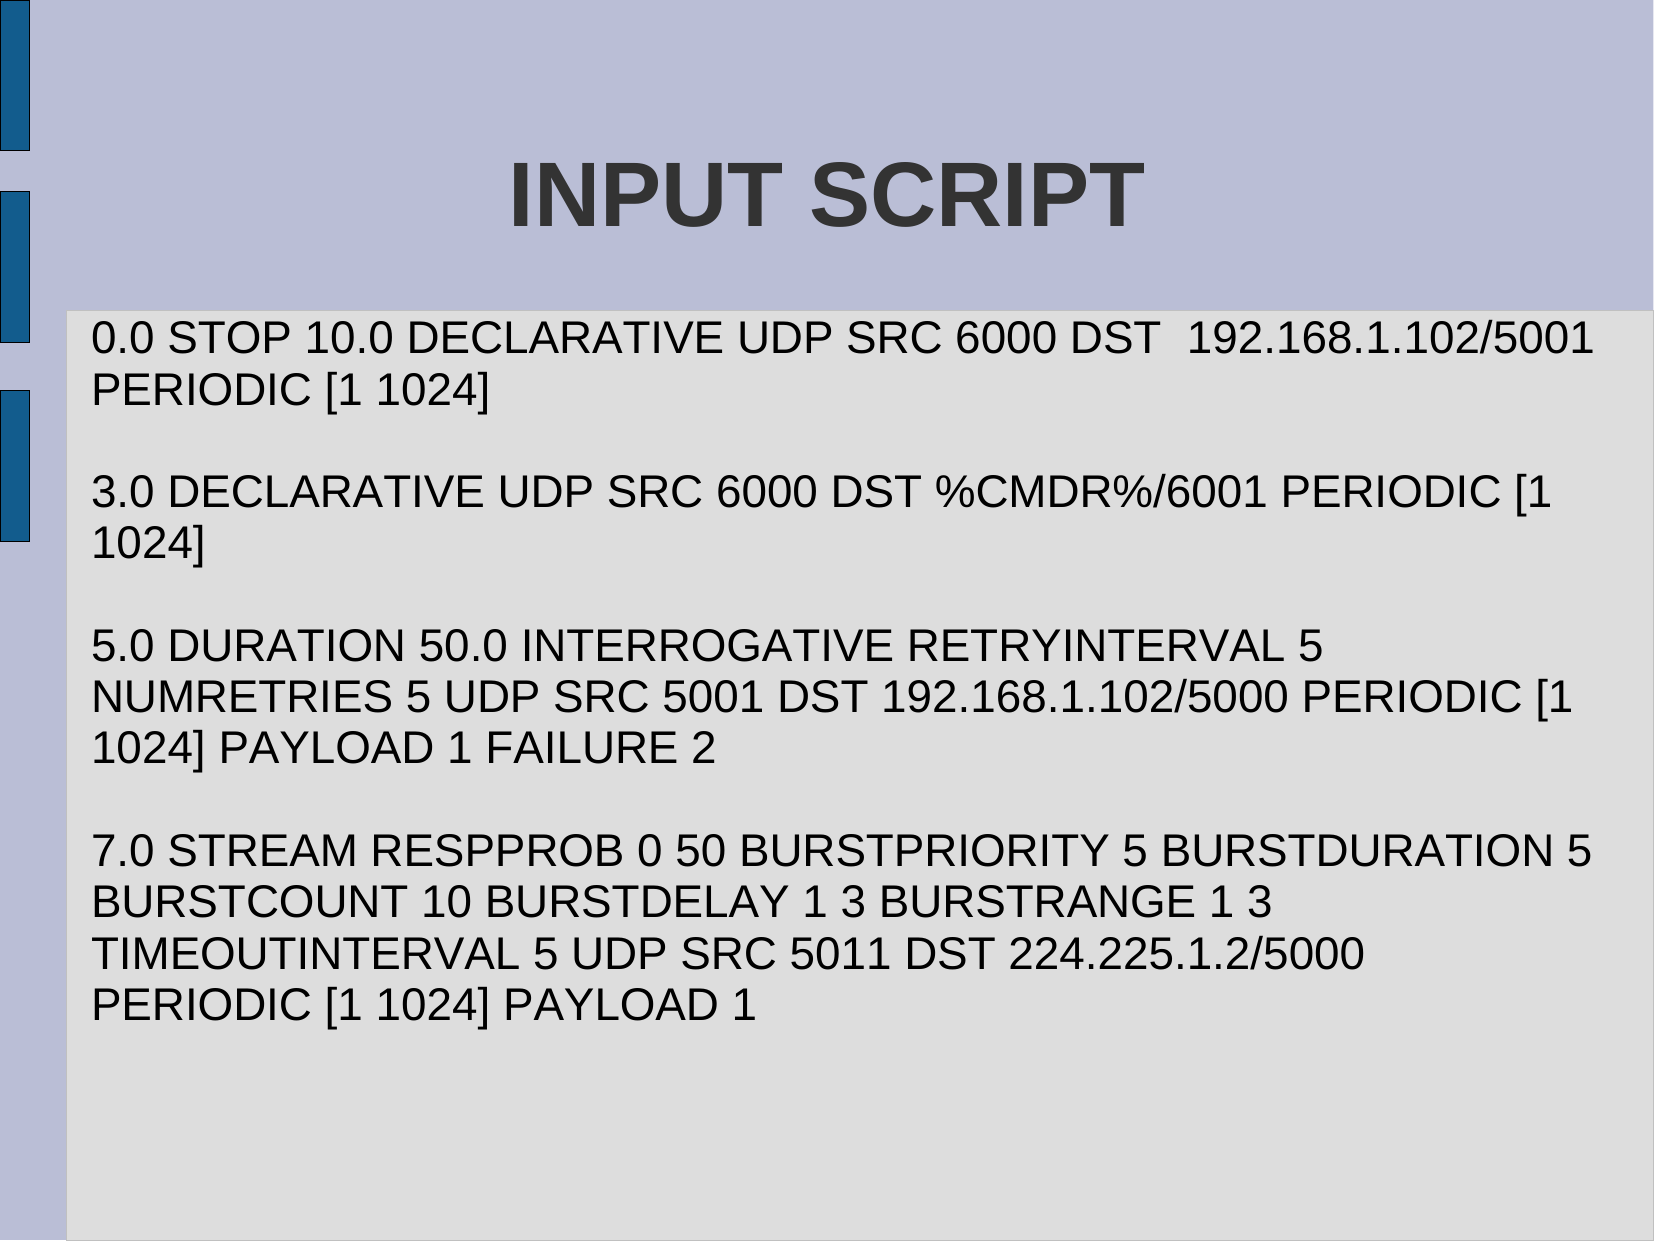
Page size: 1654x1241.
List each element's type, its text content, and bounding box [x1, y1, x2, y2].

text_box 0.0 STOP 10.0 DECLARATIVE UDP SRC 6000 DST 192.168.1.102/5001 PERIODIC [1 1024] 3.0 DECLARATIVE UDP SRC 6000 DST %CMDR%/6001 PERIODIC [1 1024] 5.0 DURATION 50.0 INTERROGATIVE RETRYINTERVAL 5 NUMRETRIES 5 UDP SRC 5001 DST 192.168.1.102/5000 PERIODIC [1 1024] PAYLOAD 1 FAILURE 2 7.0 STREAM RESPPROB 0 50 BURSTPRIORITY 5 BURSTDURATION 5 BURSTCOUNT 10 BURSTDELAY 1 3 BURSTRANGE 1 3 TIMEOUTINTERVAL 5 UDP SRC 5011 DST 224.225.1.2/5000 PERIODIC [1 1024] PAYLOAD 1 [91, 312, 1599, 1241]
title INPUT SCRIPT [121, 91, 1534, 299]
